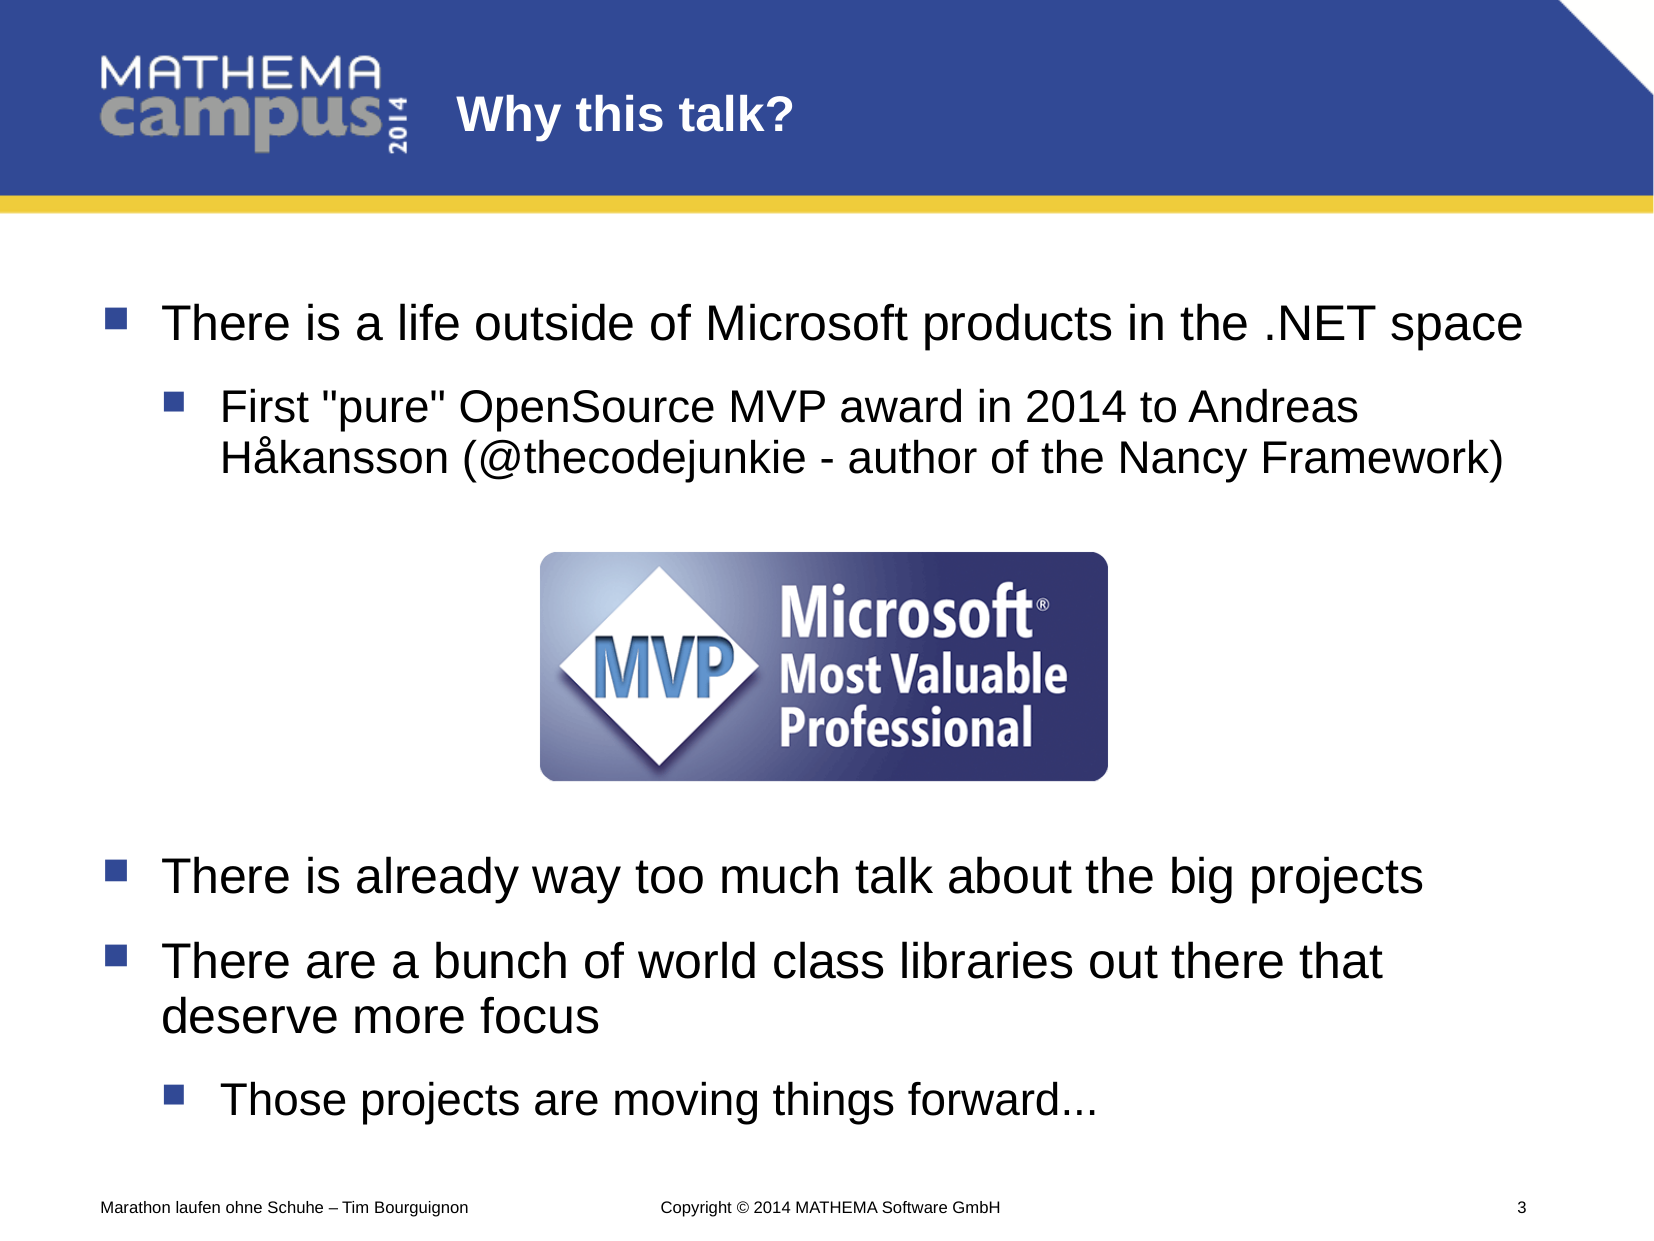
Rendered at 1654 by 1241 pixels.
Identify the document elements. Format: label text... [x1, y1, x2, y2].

title Why this talk? [456, 68, 1528, 160]
picture [0, 0, 1654, 217]
list There is a life outside of Microsoft products in the .NET space First "pure" OpenSource MVP award in 2014 to Andreas Håkansson (@thecodejunkie - author of the Nancy Framework) There is already way too much talk about the big projects There are a bunch of world class libraries out there that deserve more focus Those projects are moving things forward... [101, 295, 1528, 1139]
picture [483, 526, 1165, 808]
